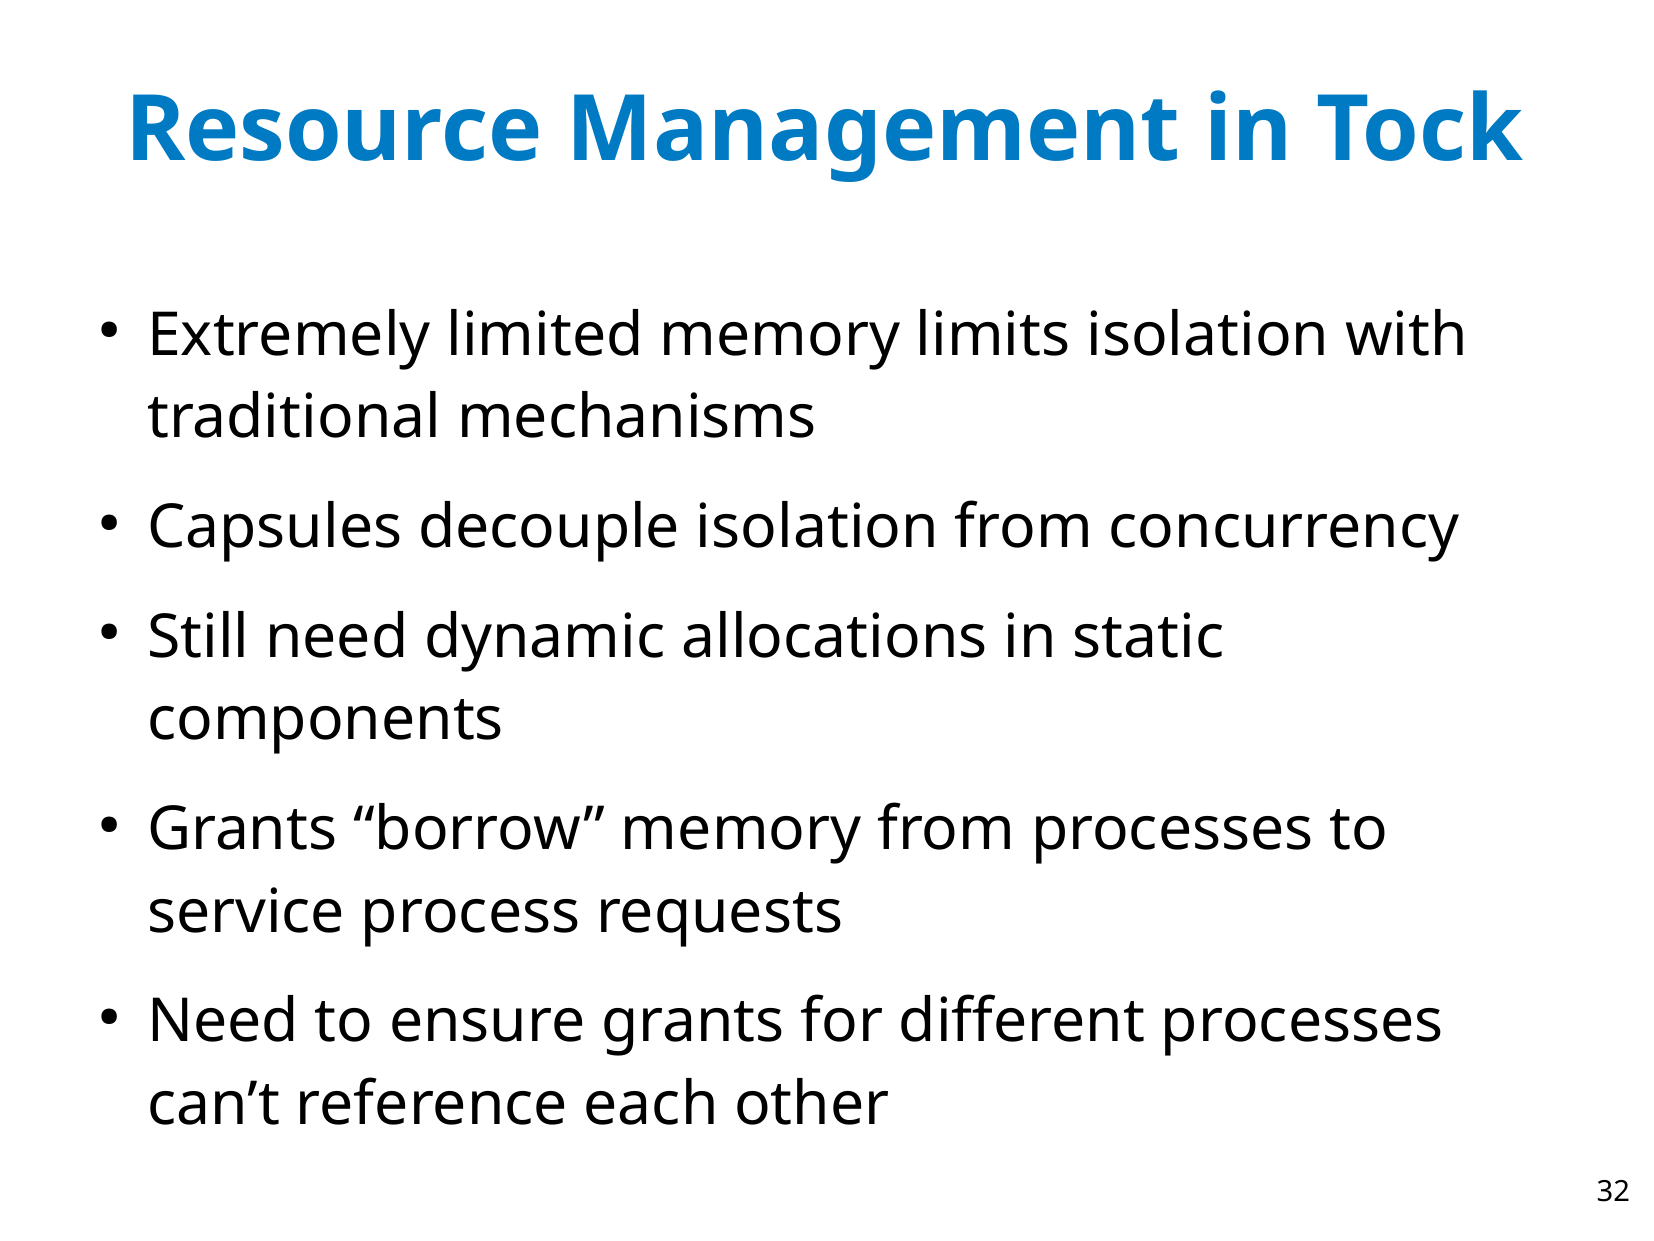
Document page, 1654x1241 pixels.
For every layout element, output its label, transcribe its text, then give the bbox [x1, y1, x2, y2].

text_box Resource Management in Tock [0, 35, 1651, 216]
list Extremely limited memory limits isolation with traditional mechanisms Capsules decouple isolation from concurrency Still need dynamic allocations in static components Grants “borrow” memory from processes to service process requests Need to ensure grants for different processes can’t reference each other [82, 290, 1571, 1144]
